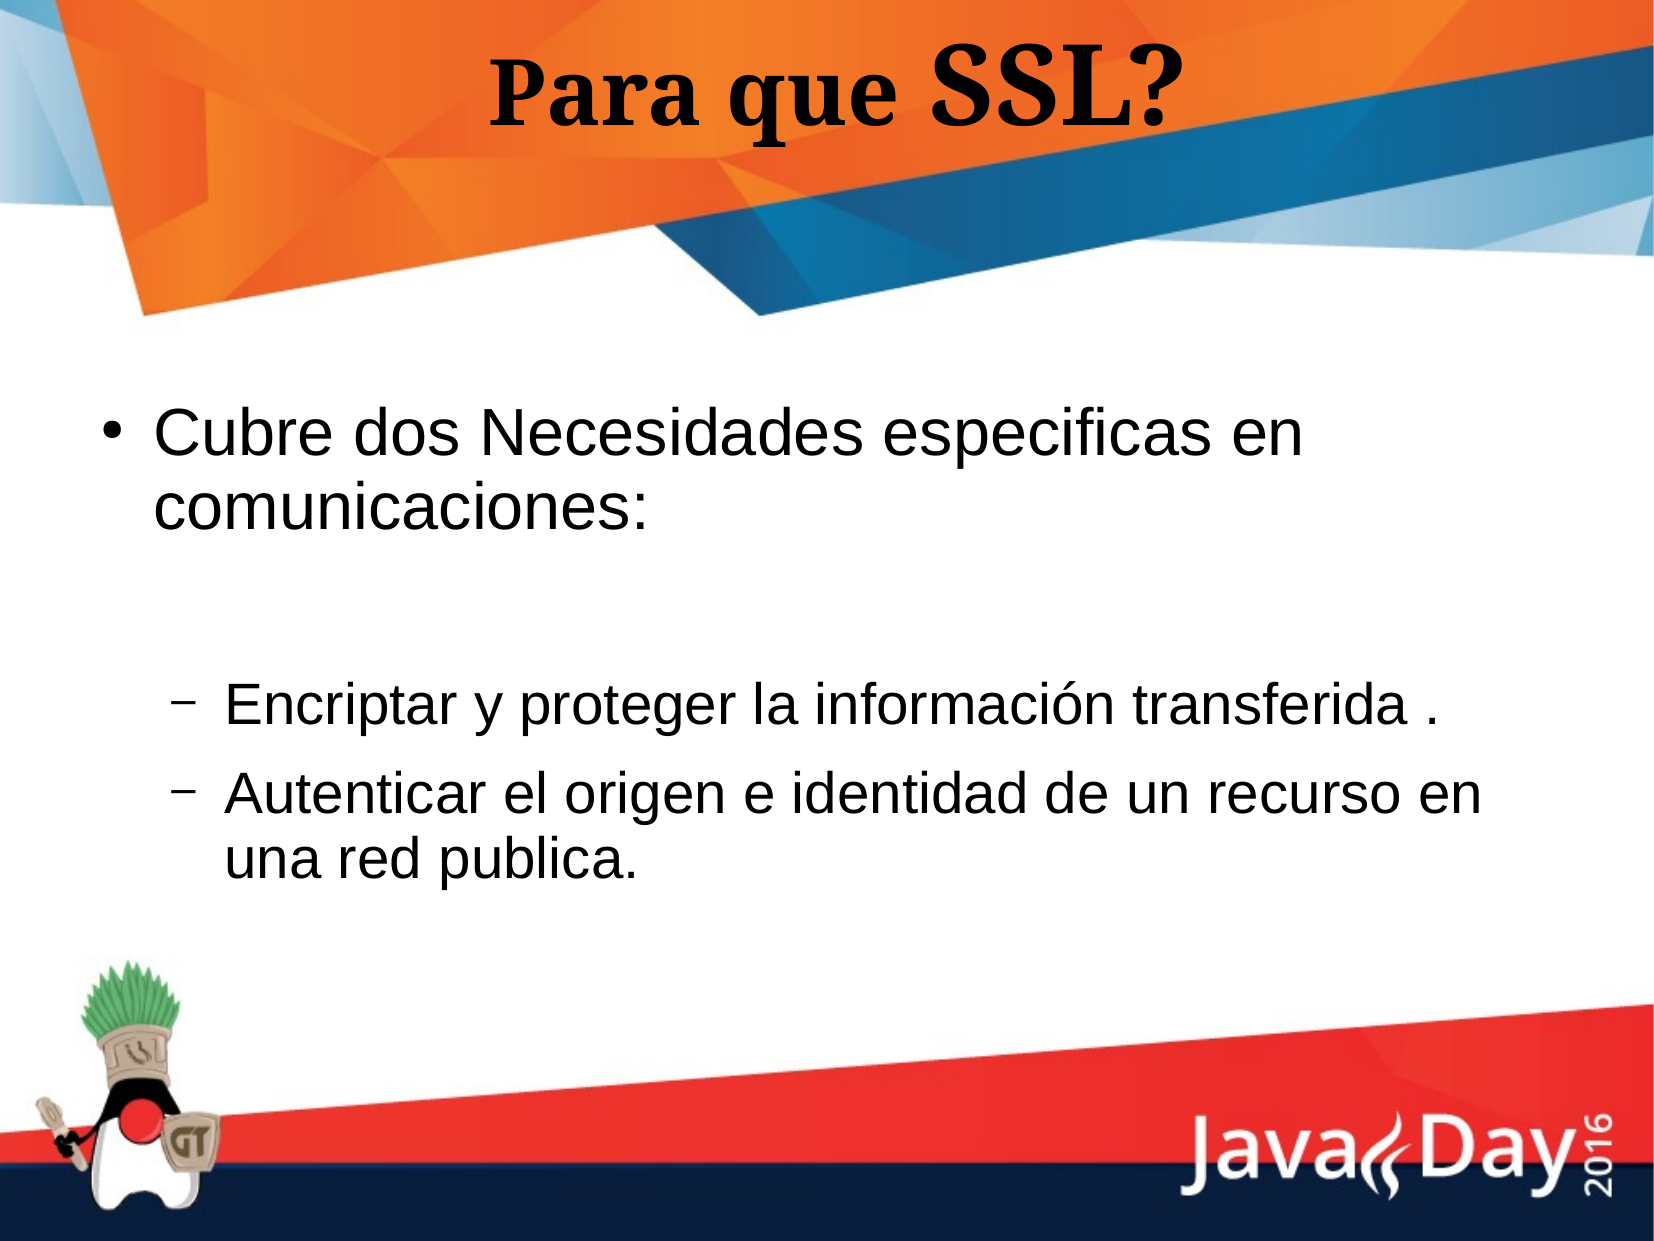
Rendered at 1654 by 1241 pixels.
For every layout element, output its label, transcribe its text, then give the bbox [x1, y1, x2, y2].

picture [1291, 194, 1303, 200]
title Para que SSL? [82, 0, 1571, 186]
list Cubre dos Necesidades especificas en comunicaciones: Encriptar y proteger la información transferida . Autenticar el origen e identidad de un recurso en una red publica. [82, 290, 1571, 1010]
picture [0, 0, 1654, 1241]
